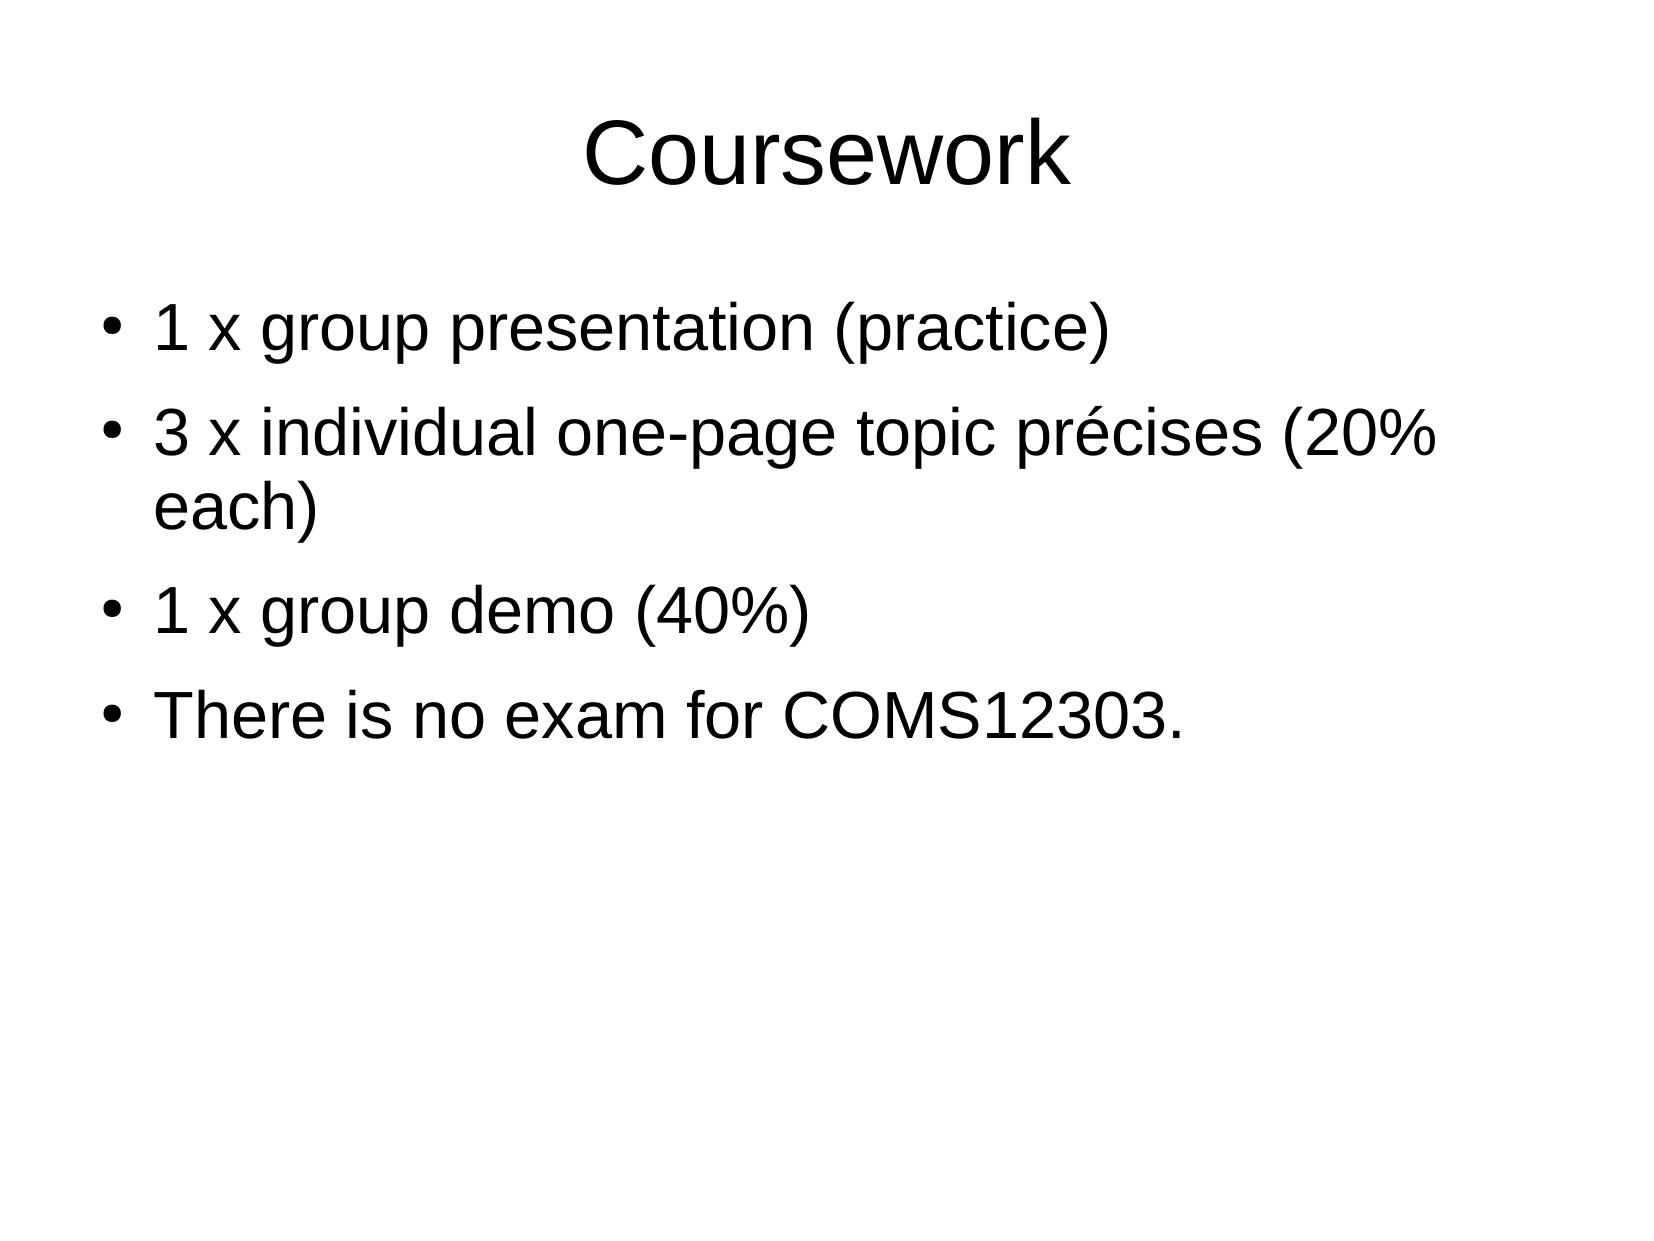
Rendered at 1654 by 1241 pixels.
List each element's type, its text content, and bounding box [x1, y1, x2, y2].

list 1 x group presentation (practice) 3 x individual one-page topic précises (20% each) 1 x group demo (40%) There is no exam for COMS12303. [82, 290, 1571, 1010]
title Coursework [82, 49, 1571, 257]
